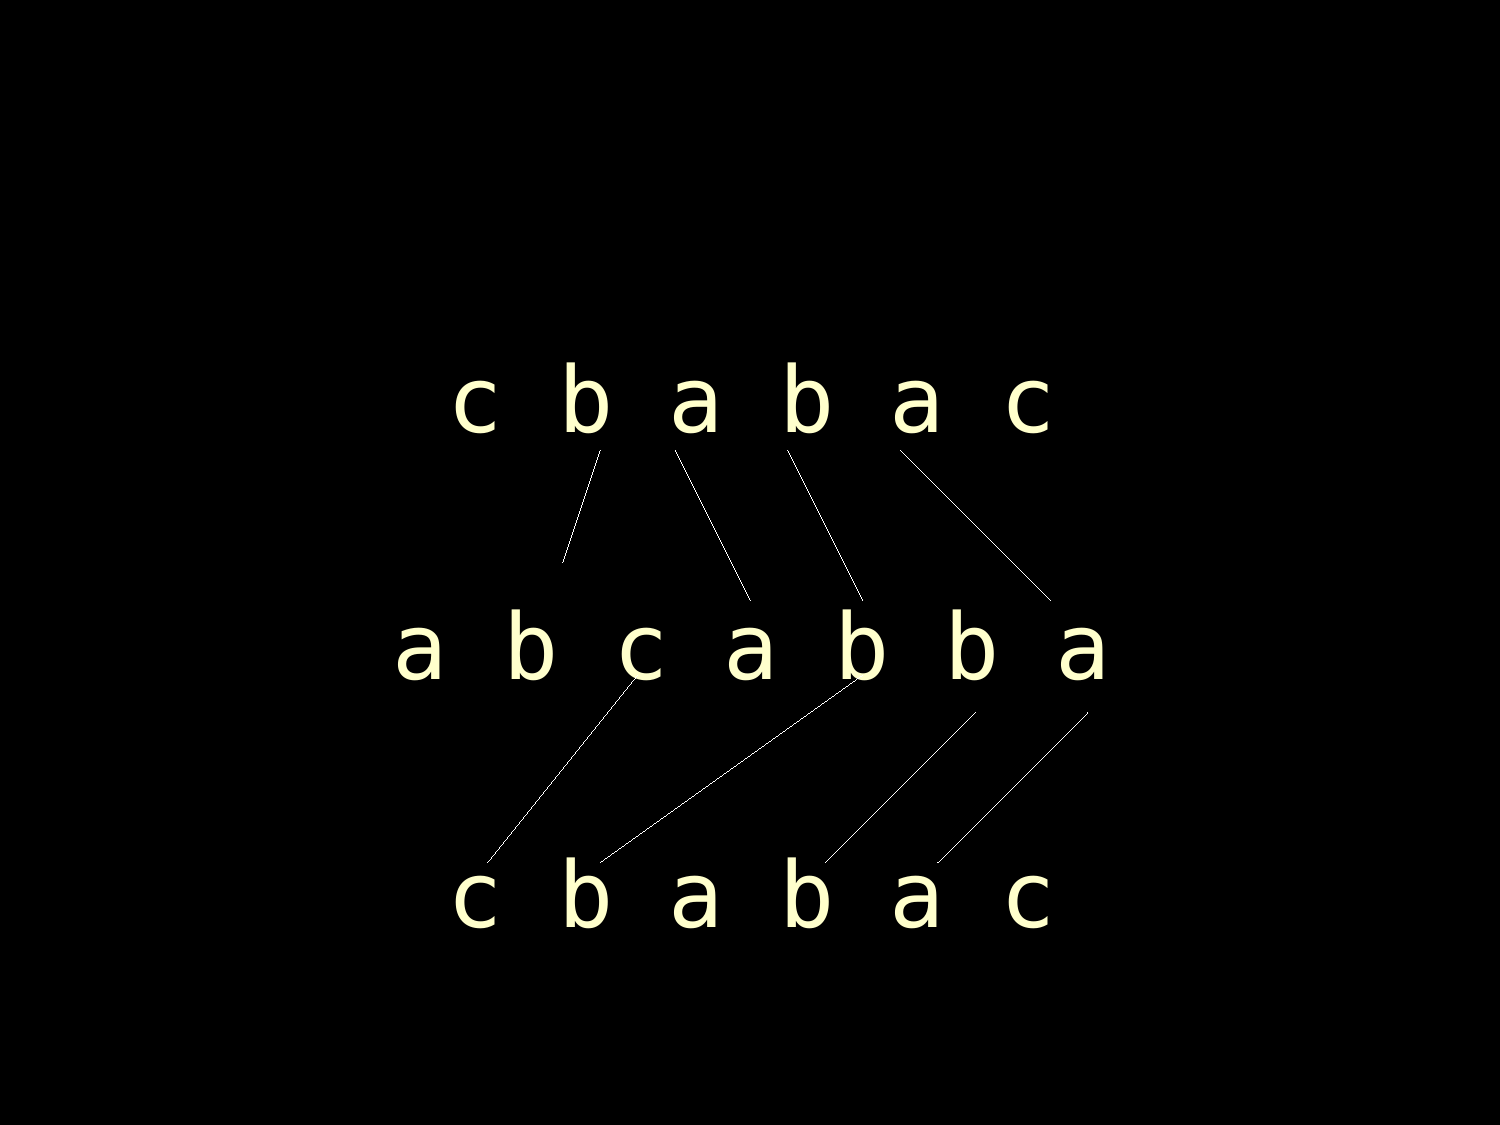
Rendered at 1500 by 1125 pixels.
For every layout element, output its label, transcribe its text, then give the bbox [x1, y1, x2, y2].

list c b a b a c a b c a b b a c b a b a c [22, 347, 1482, 1090]
